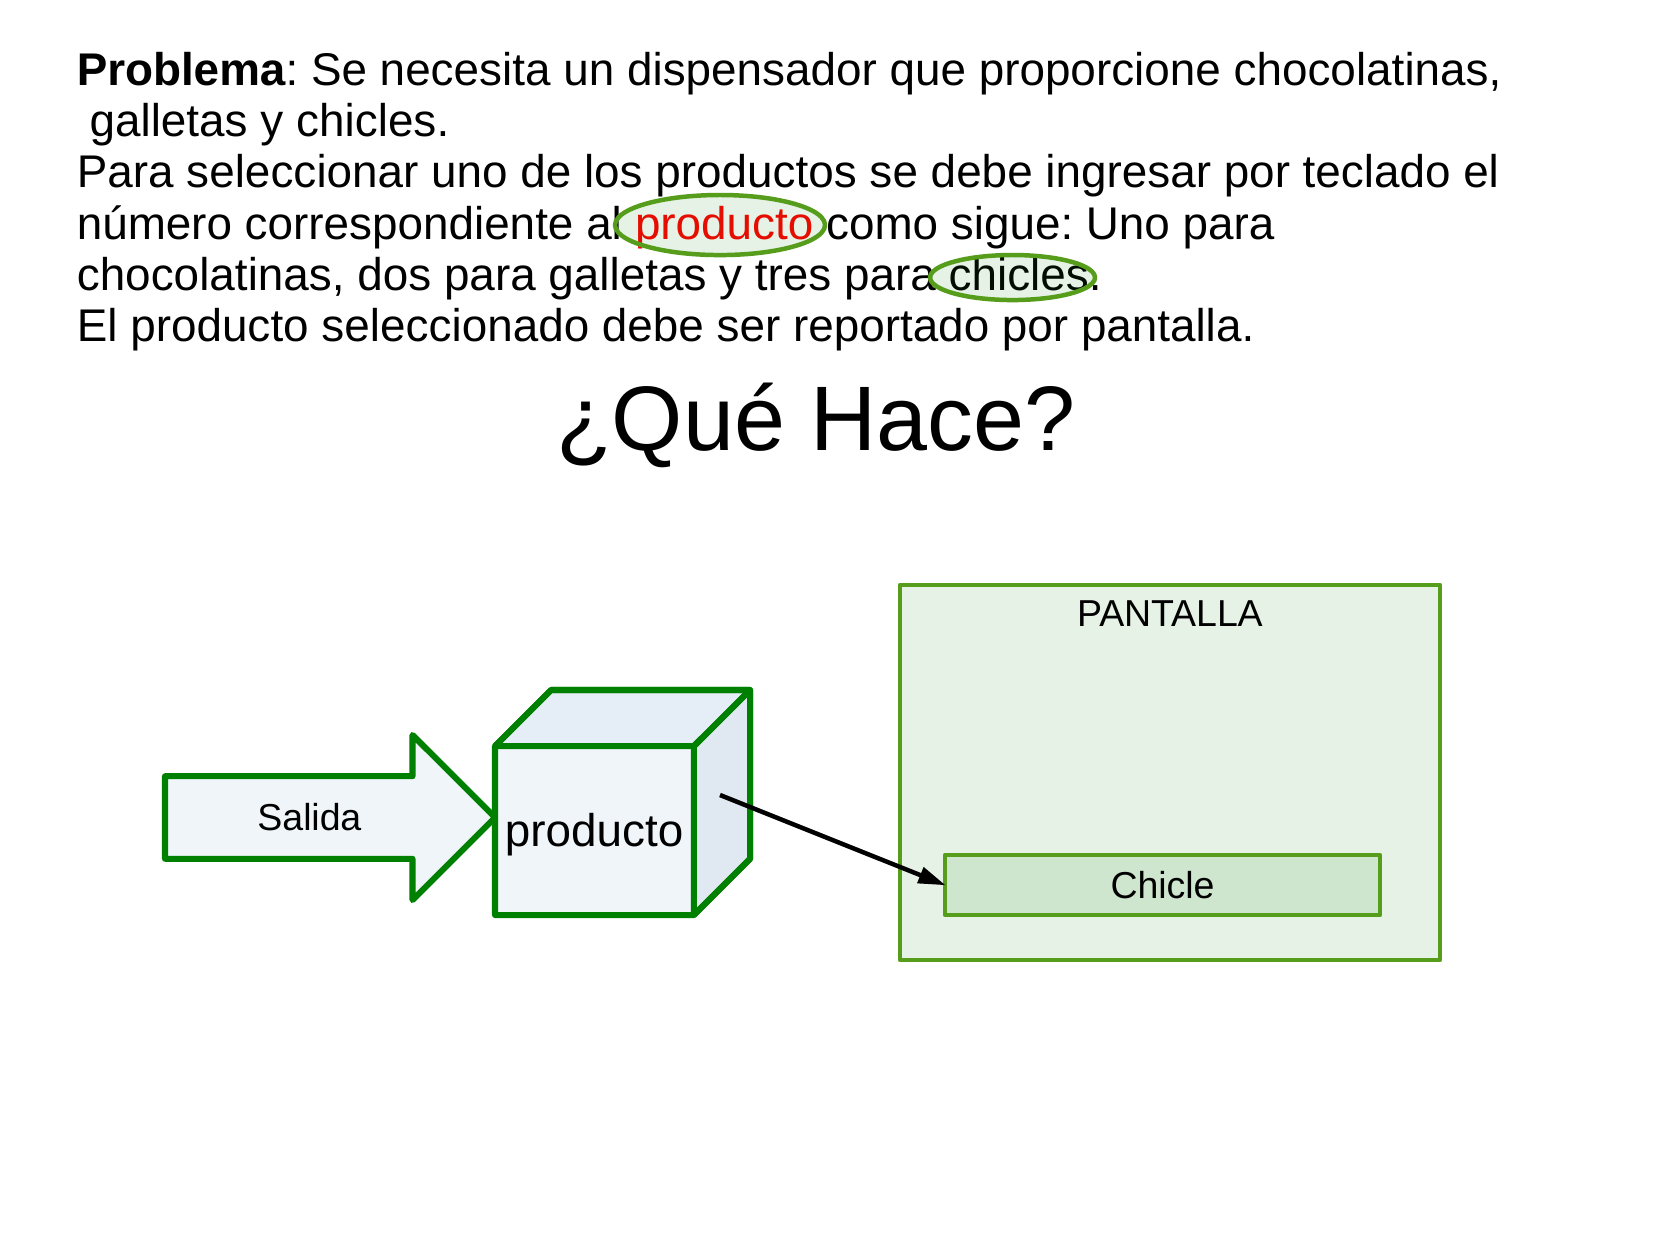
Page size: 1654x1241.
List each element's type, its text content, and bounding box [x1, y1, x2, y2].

text_box Chicle [945, 855, 1381, 916]
subtitle Problema: Se necesita un dispensador que proporcione chocolatinas, galletas y chicles. Para seleccionar uno de los productos se debe ingresar por teclado el número correspondiente al producto como sigue: Uno para chocolatinas, dos para galletas y tres para chicles. El producto seleccionado debe ser reportado por pantalla. [76, 43, 1510, 352]
text_box [930, 255, 1096, 301]
title ¿Qué Hace? [71, 315, 1561, 523]
text_box Salida [165, 735, 495, 901]
text_box producto [495, 747, 693, 916]
text_box PANTALLA [900, 585, 1441, 961]
table_cell Chicle [495, 690, 749, 747]
text_box [615, 195, 826, 256]
